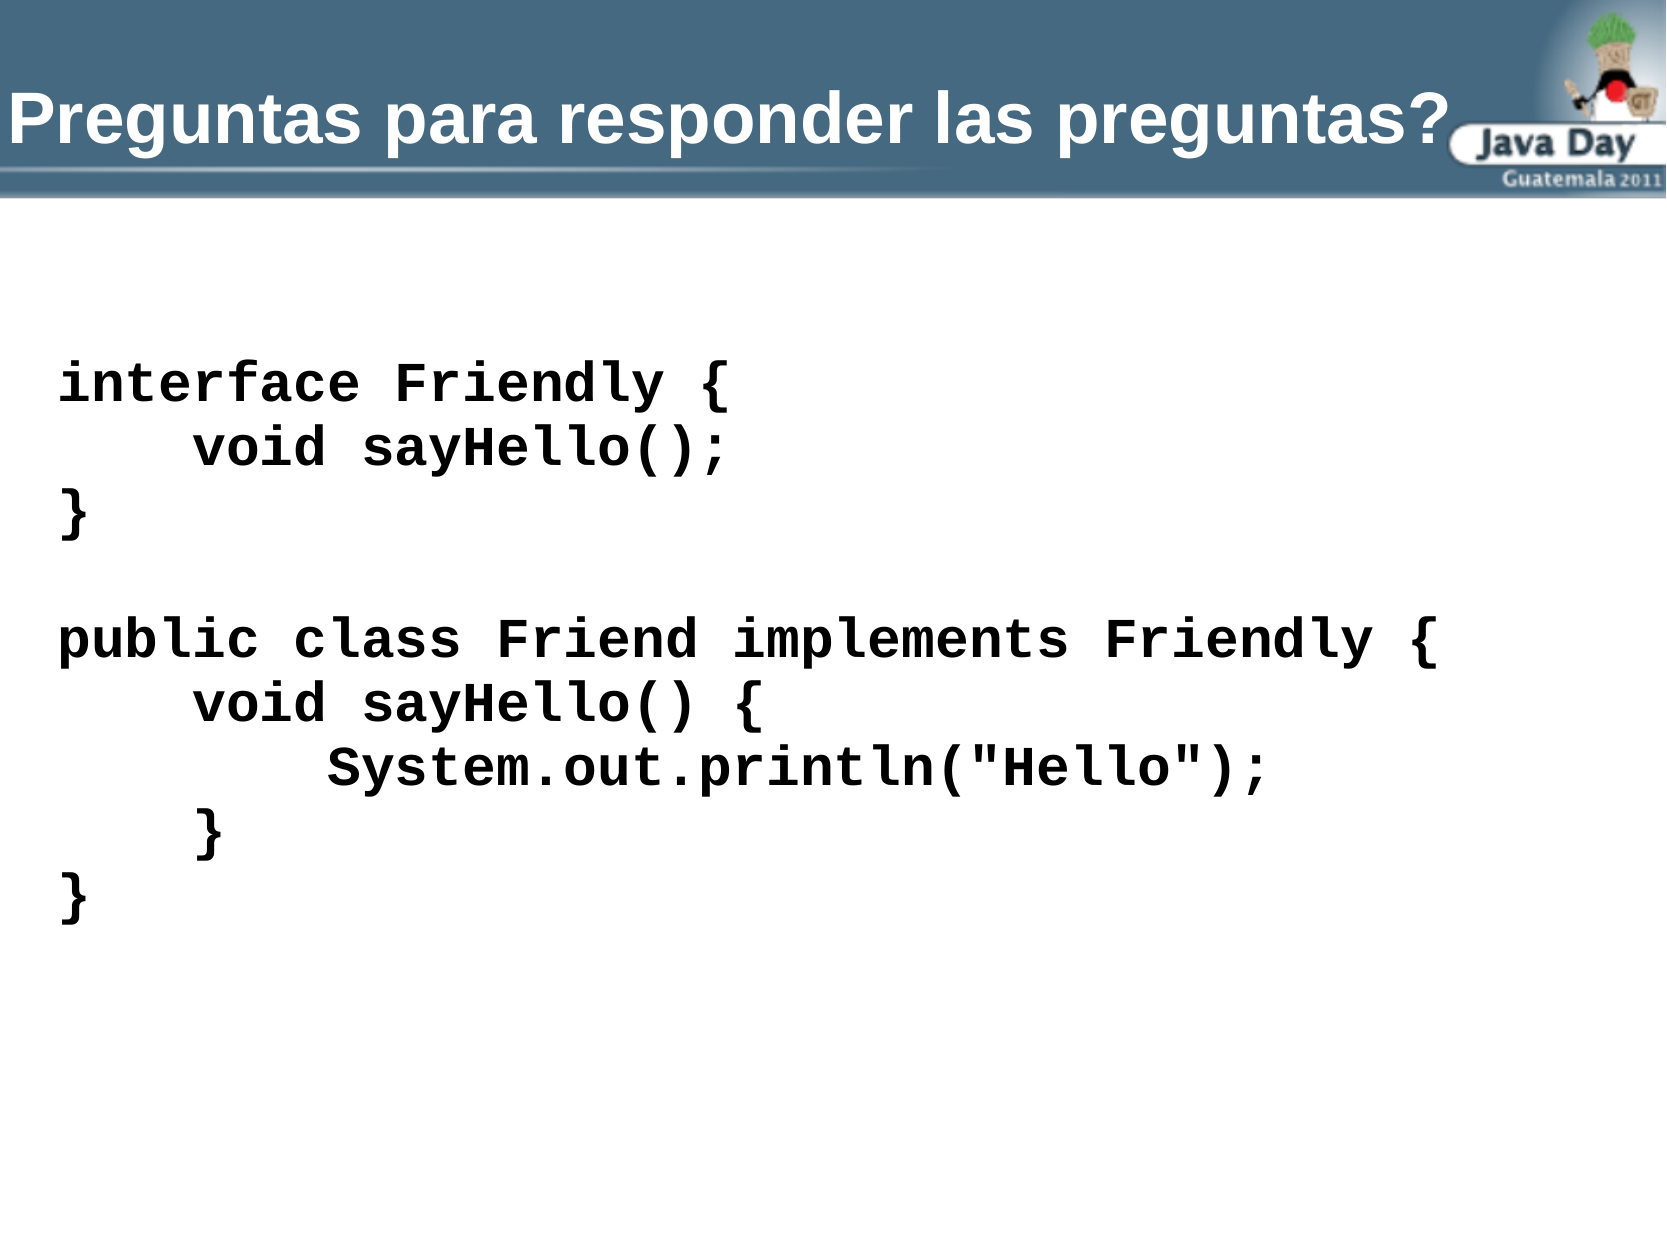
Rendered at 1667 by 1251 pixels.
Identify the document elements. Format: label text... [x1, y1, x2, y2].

picture [0, 0, 1666, 200]
text_box interface Friendly { void sayHello(); } public class Friend implements Friendly { void sayHello() { System.out.println("Hello"); } } [57, 350, 1622, 927]
text_box Preguntas para responder las preguntas? [7, 77, 1502, 161]
